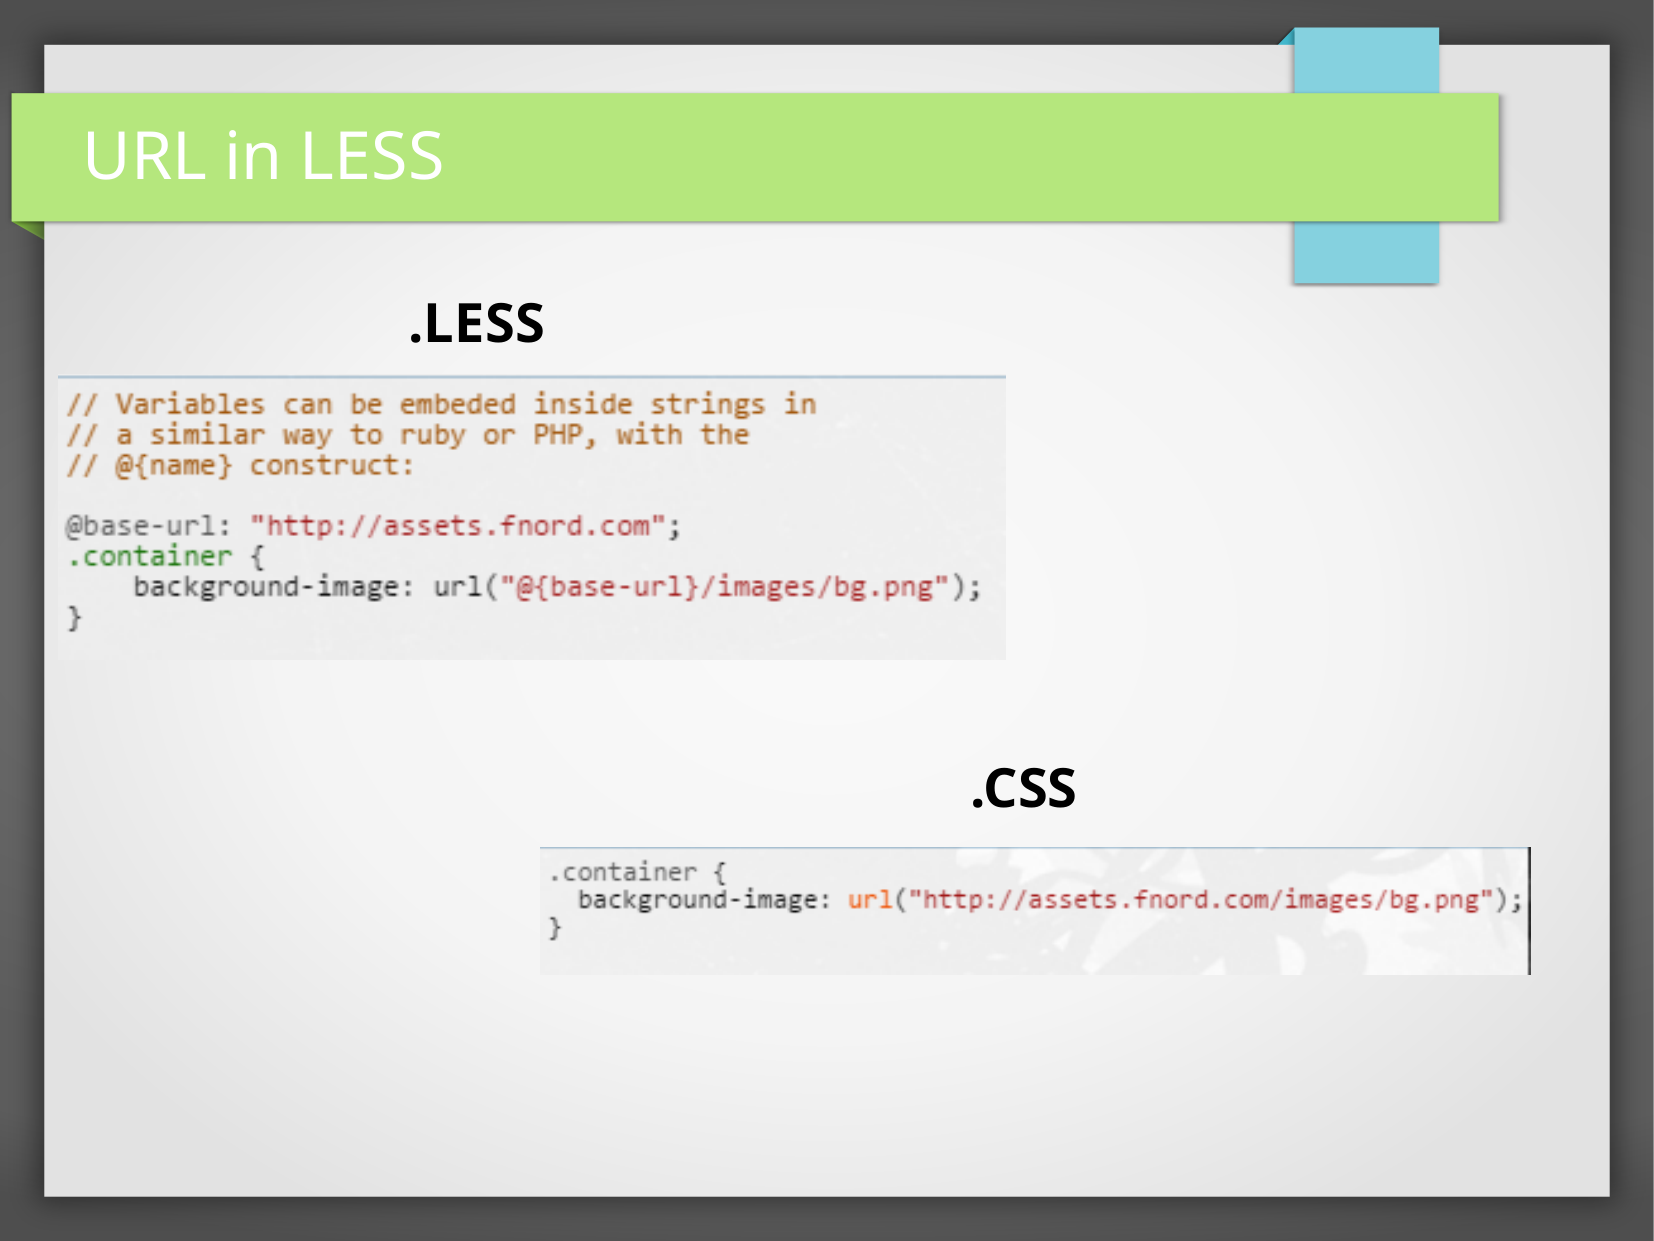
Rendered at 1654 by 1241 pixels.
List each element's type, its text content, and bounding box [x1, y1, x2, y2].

list .CSS [900, 750, 1193, 831]
list .LESS [337, 285, 631, 366]
picture [0, 0, 1654, 1241]
title URL in LESS [82, 94, 1264, 213]
